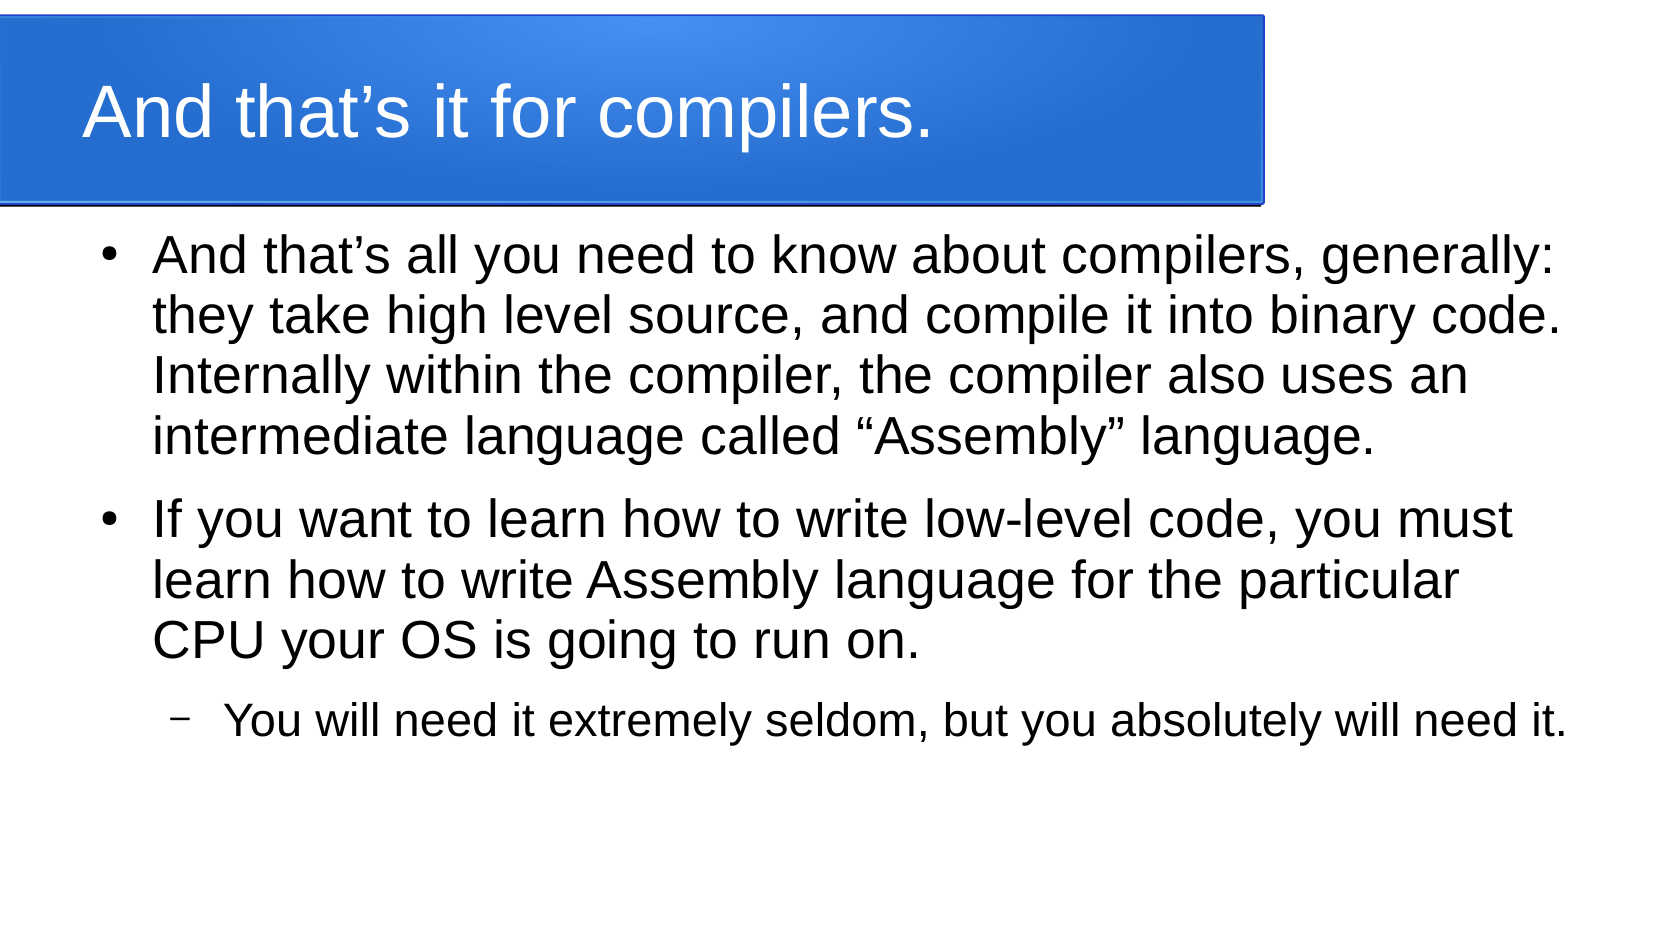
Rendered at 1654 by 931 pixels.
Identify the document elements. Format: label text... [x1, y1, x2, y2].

list And that’s all you need to know about compilers, generally: they take high level source, and compile it into binary code. Internally within the compiler, the compiler also uses an intermediate language called “Assembly” language. If you want to learn how to write low-level code, you must learn how to write Assembly language for the particular CPU your OS is going to run on. You will need it extremely seldom, but you absolutely will need it. [82, 224, 1571, 764]
title And that’s it for compilers. [82, 35, 1235, 189]
